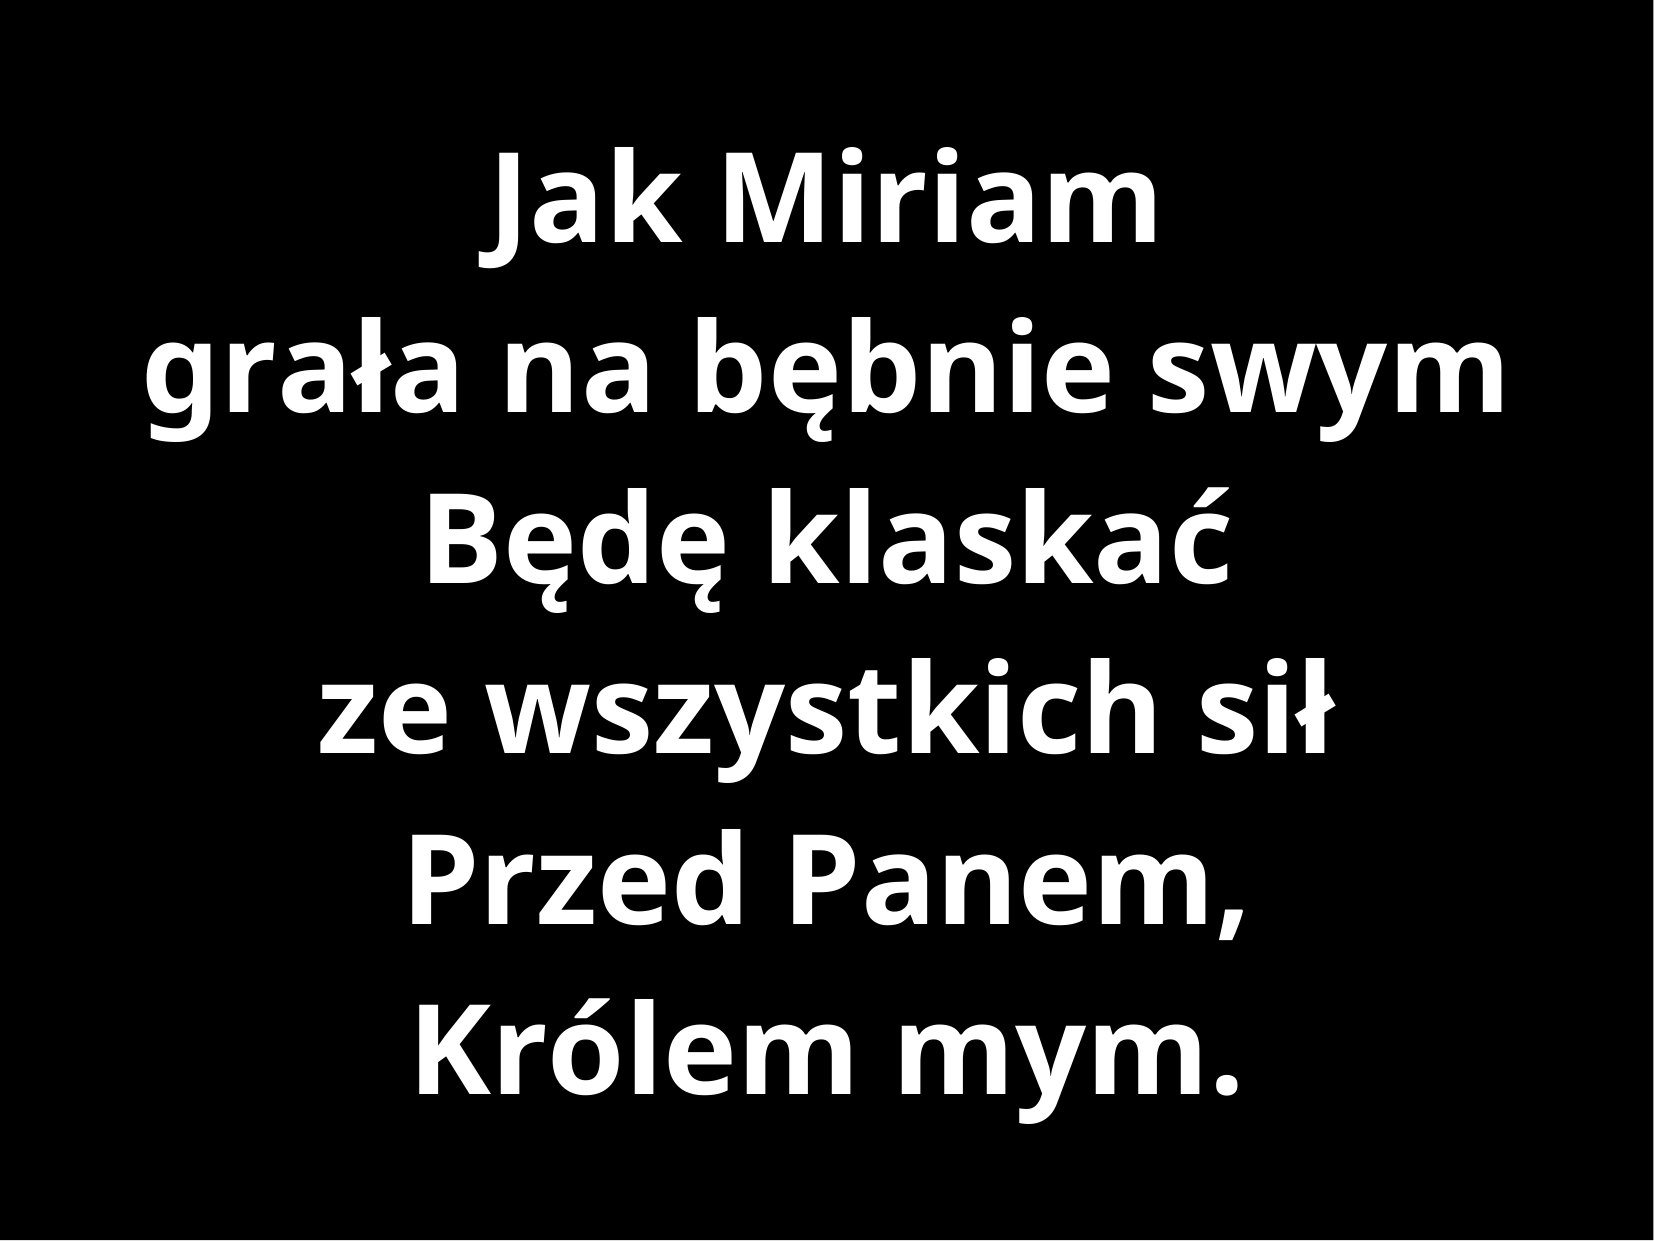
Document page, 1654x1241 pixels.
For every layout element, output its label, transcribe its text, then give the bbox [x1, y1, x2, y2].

title Jak Miriam grała na bębnie swym Będę klaskać ze wszystkich sił Przed Panem, Królem mym. [0, 0, 1654, 1241]
